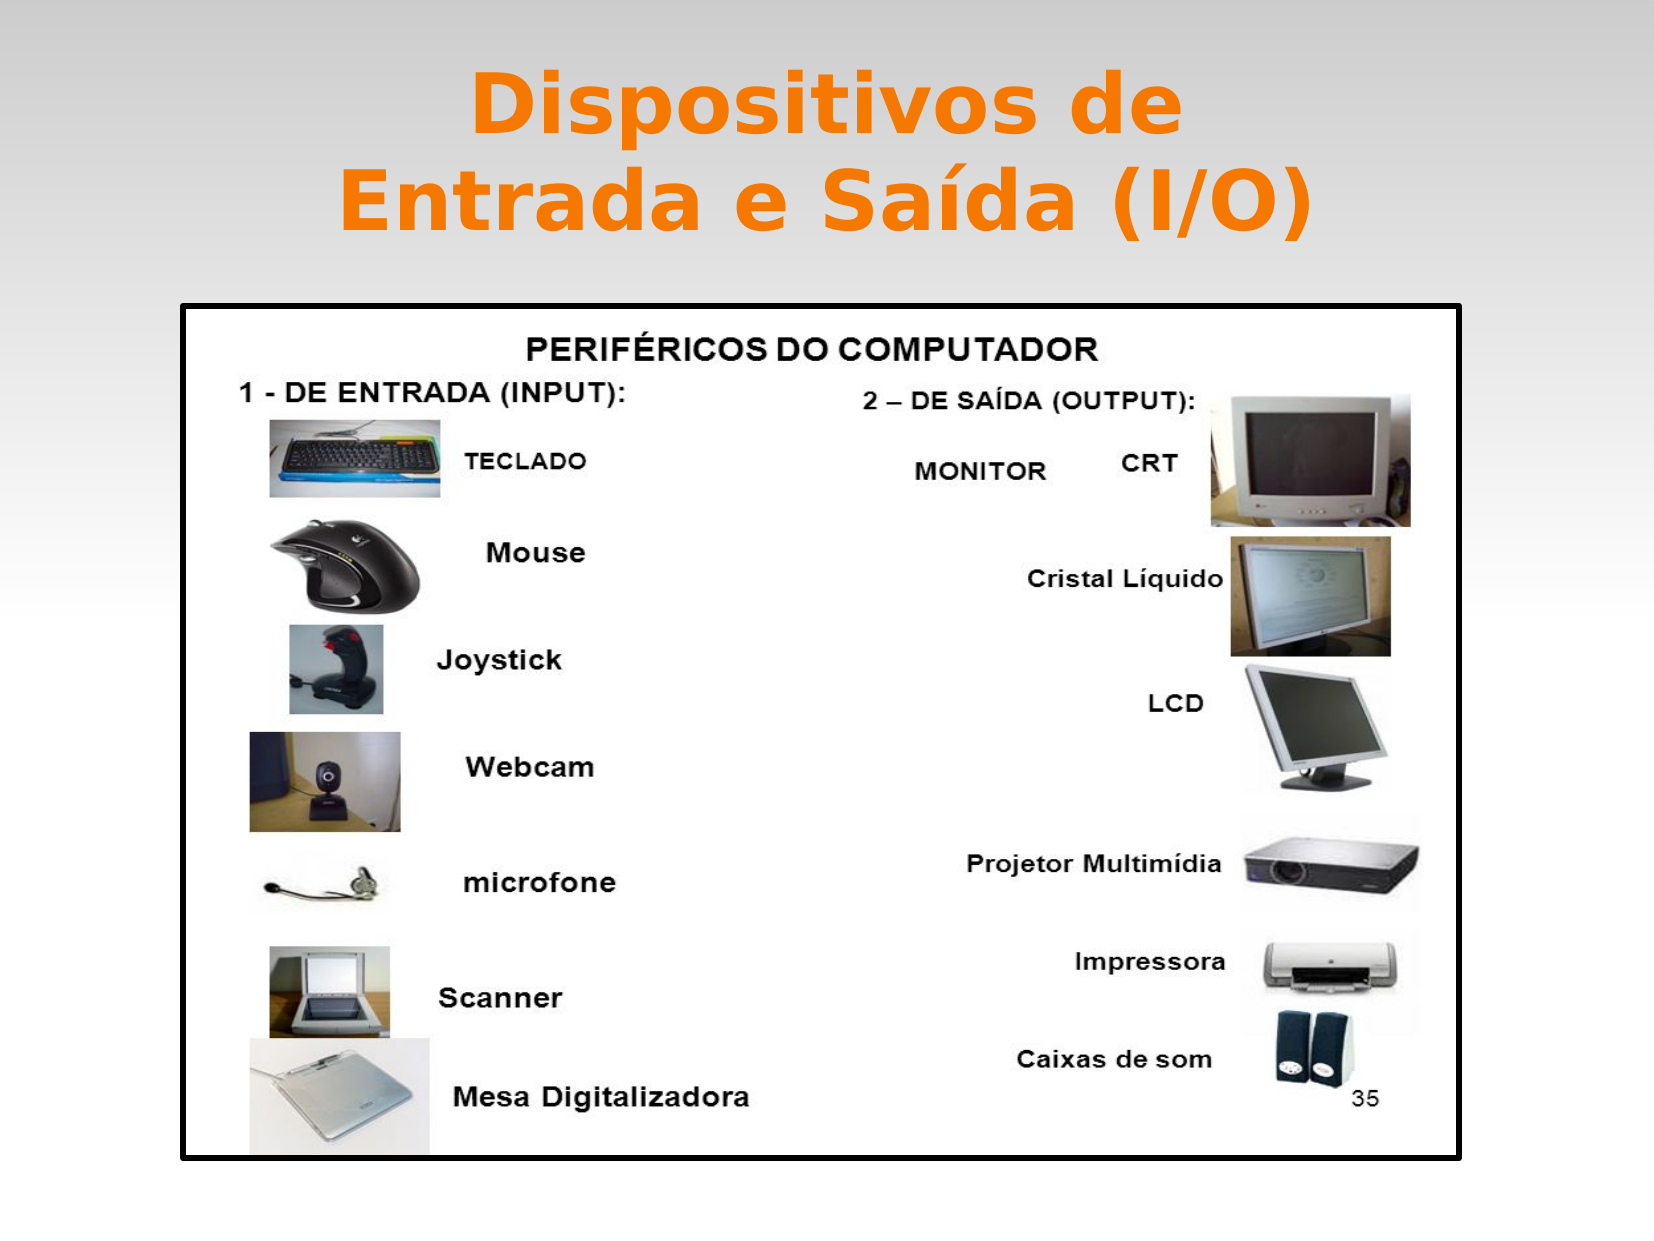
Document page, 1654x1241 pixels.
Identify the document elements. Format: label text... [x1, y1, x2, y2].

picture [185, 308, 1456, 1156]
title Dispositivos de Entrada e Saída (I/O) [82, 49, 1571, 257]
